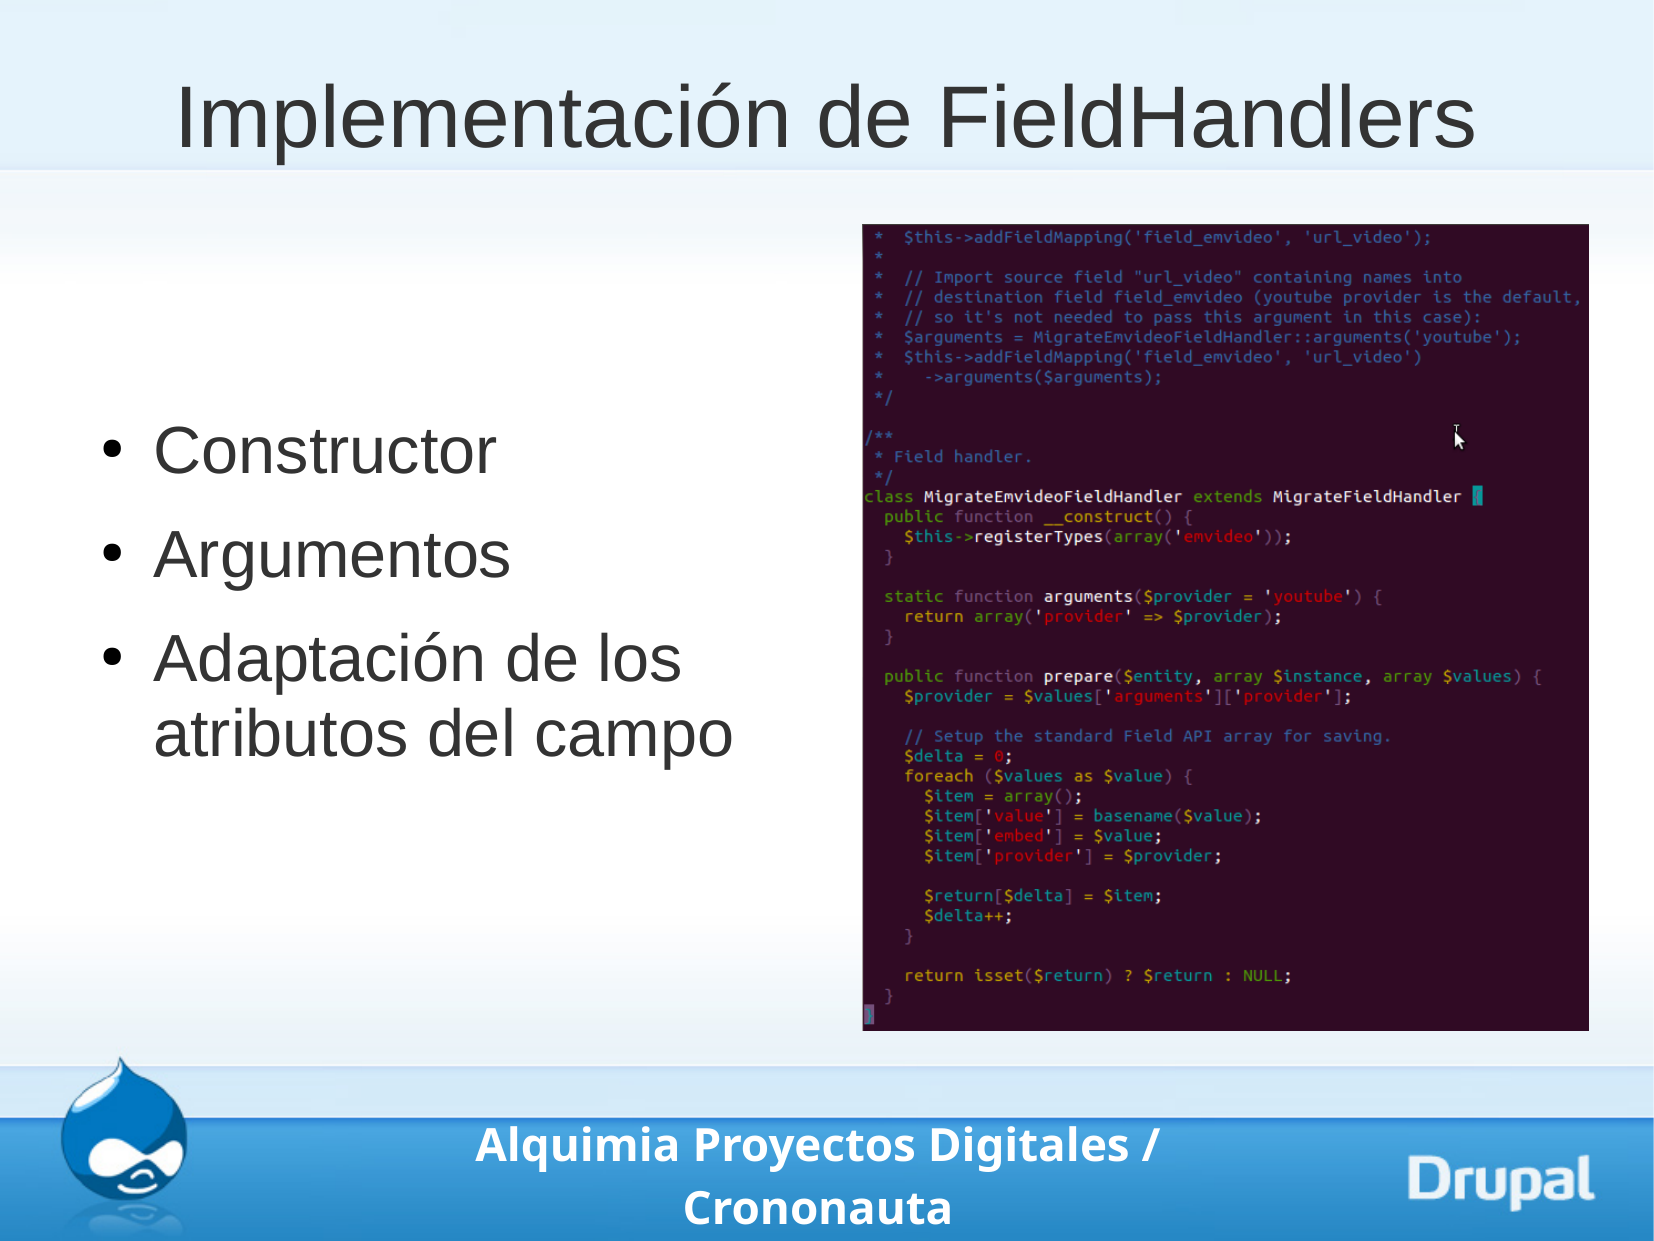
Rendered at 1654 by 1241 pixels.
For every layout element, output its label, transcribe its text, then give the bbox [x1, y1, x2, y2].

picture [0, 0, 1654, 1241]
list Constructor Argumentos Adaptación de los atributos del campo [82, 412, 863, 788]
text_box Alquimia Proyectos Digitales / Crononauta [355, 1119, 1281, 1232]
title Implementación de FieldHandlers [82, 23, 1571, 212]
